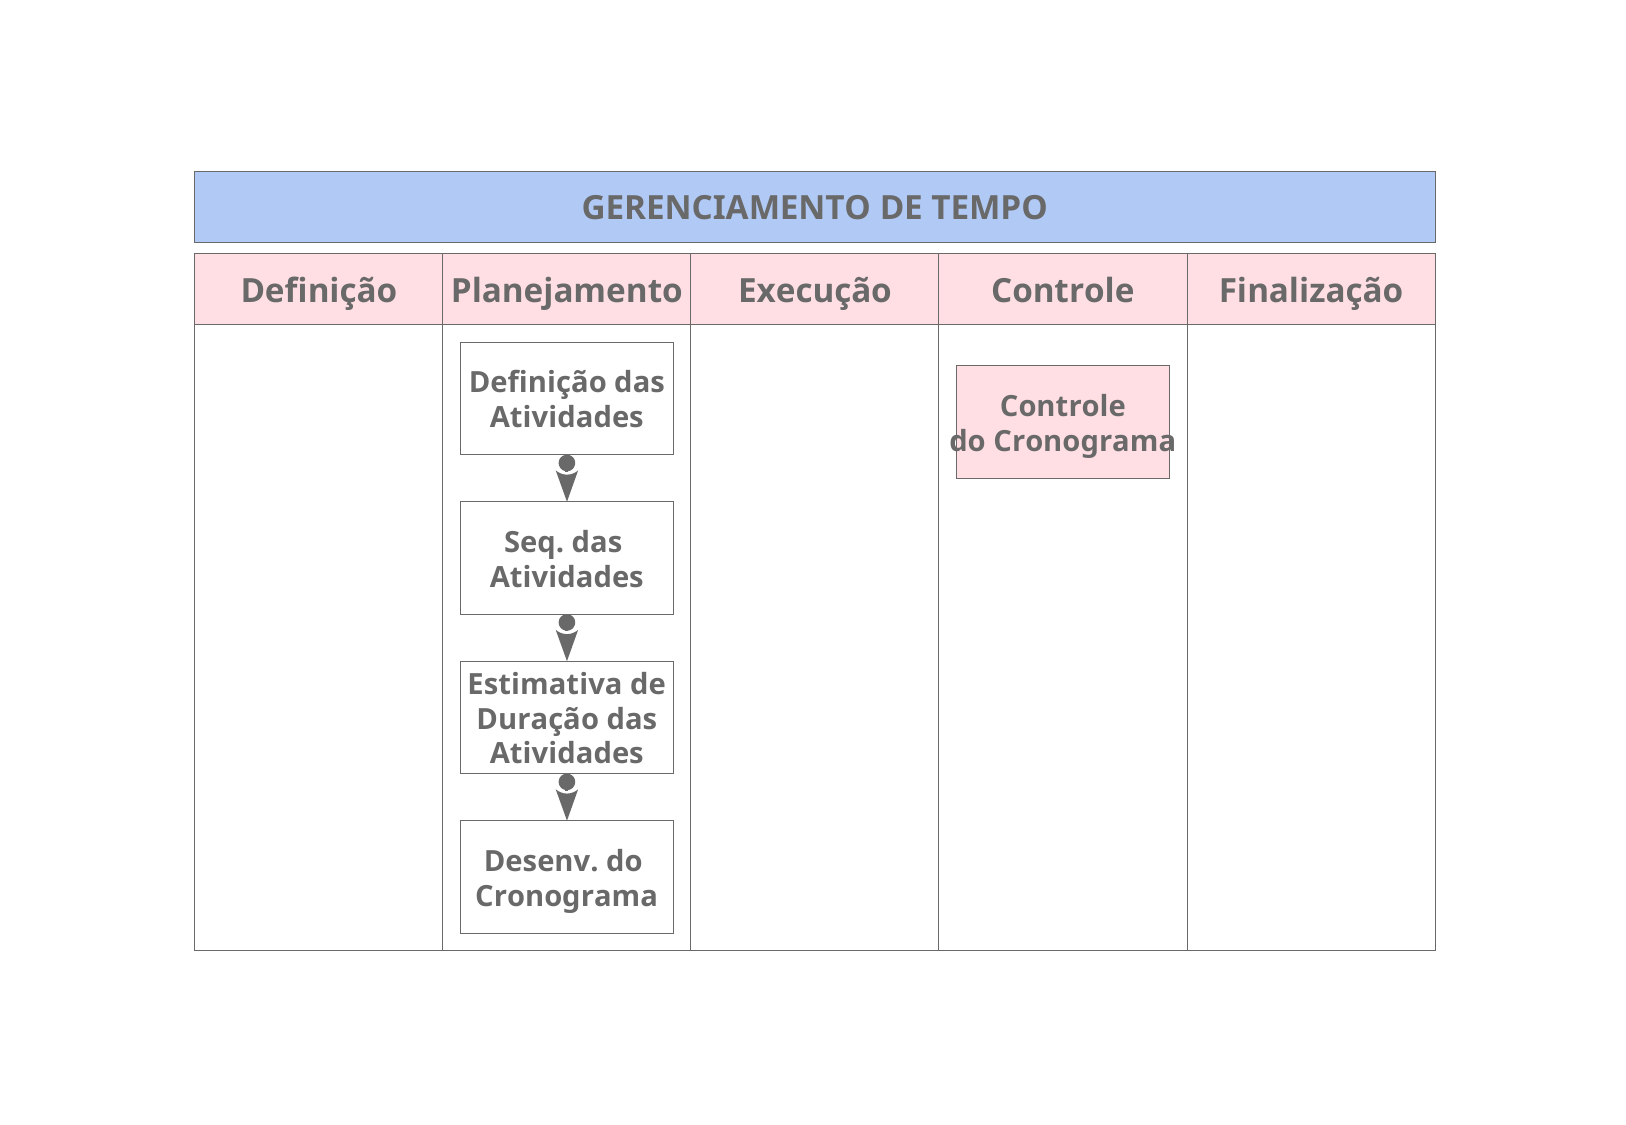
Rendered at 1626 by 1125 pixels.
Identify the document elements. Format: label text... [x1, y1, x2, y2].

text_box Desenv. do Cronograma [460, 820, 674, 934]
text_box GERENCIAMENTO DE TEMPO [194, 171, 1436, 243]
text_box Definição [194, 253, 442, 325]
text_box Estimativa de Duração das Atividades [460, 661, 674, 774]
text_box [194, 325, 1436, 951]
text_box Seq. das Atividades [460, 501, 674, 615]
text_box Finalização [1187, 253, 1436, 325]
text_box Controle [938, 253, 1187, 325]
text_box Controle do Cronograma [956, 365, 1170, 479]
text_box Definição das Atividades [460, 342, 674, 455]
text_box Planejamento [442, 253, 690, 325]
text_box Execução [690, 253, 938, 325]
